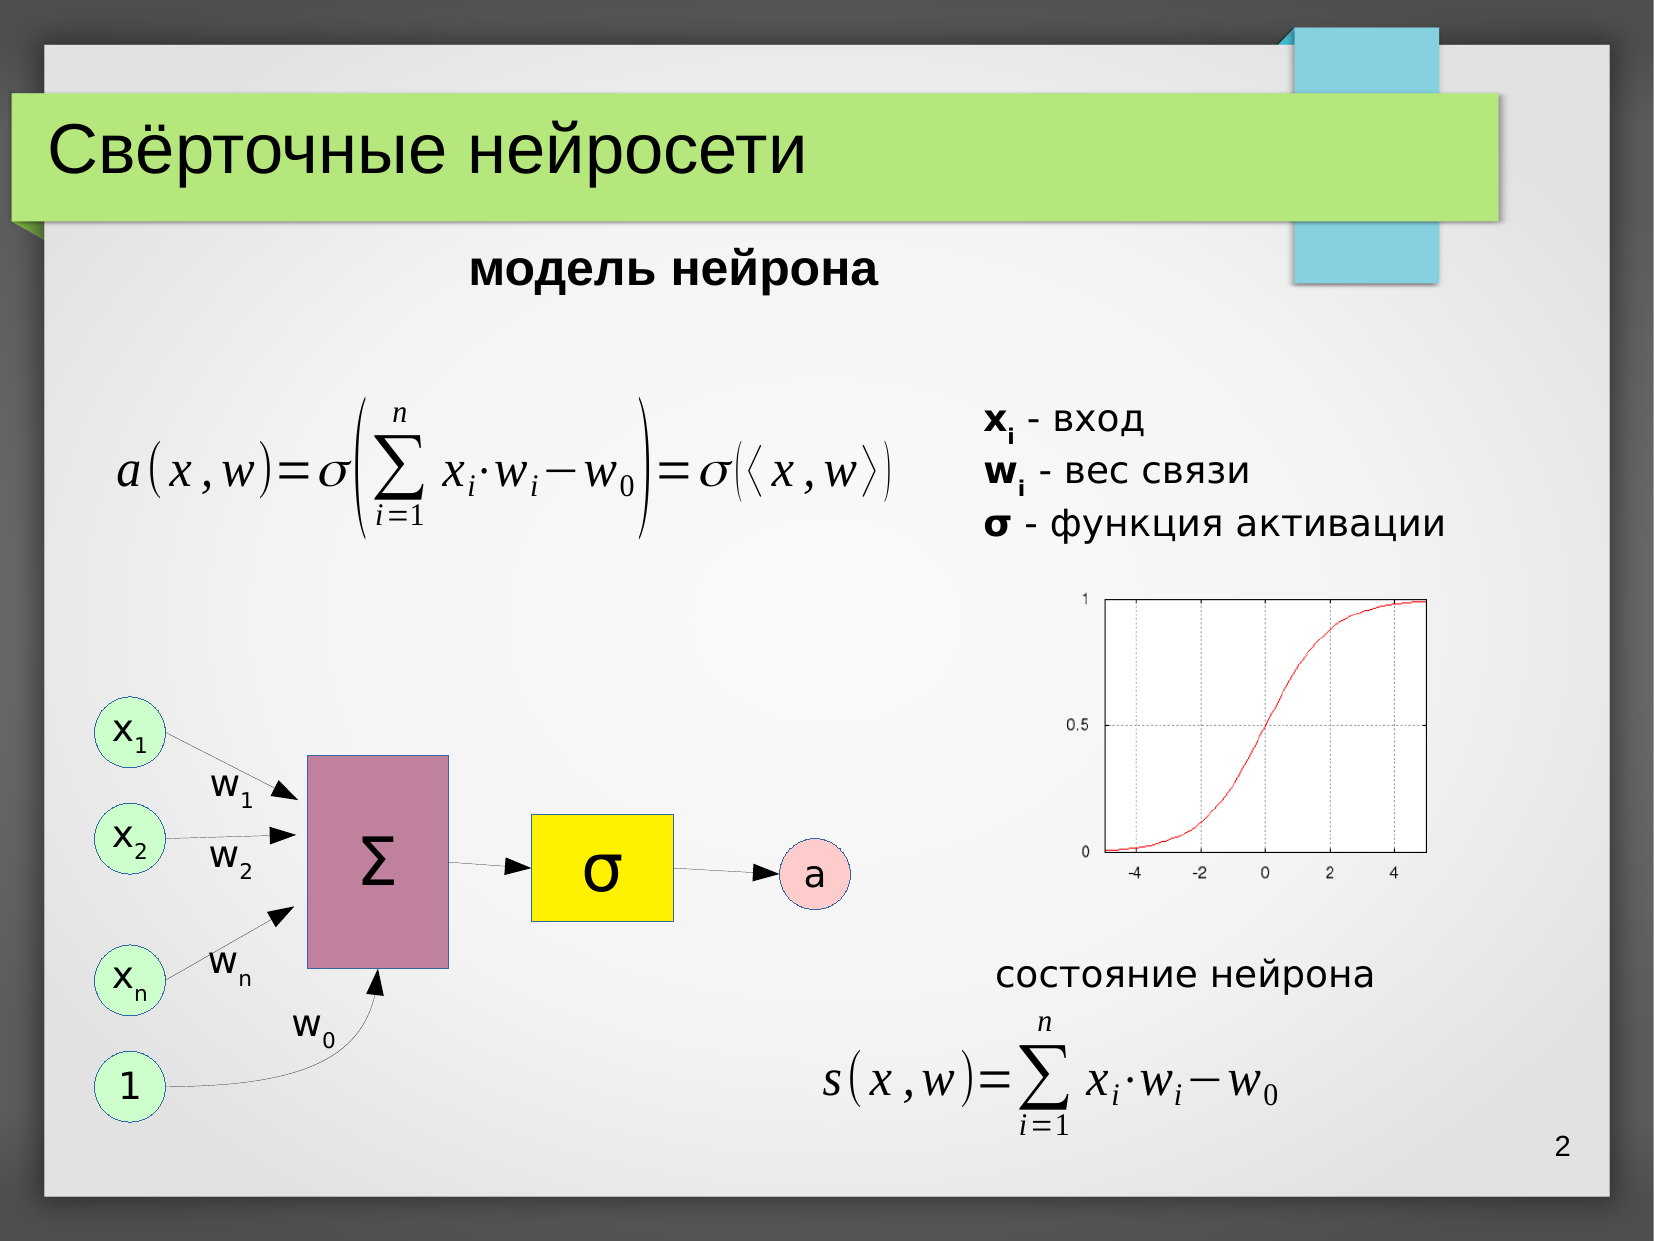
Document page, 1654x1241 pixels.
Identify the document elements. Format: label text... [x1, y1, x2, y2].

title Свёрточные нейросети [47, 109, 1501, 189]
subtitle модель нейрона [200, 236, 1146, 301]
text_box Σ [307, 755, 449, 969]
text_box a [779, 838, 851, 910]
picture [0, 0, 1654, 1241]
text_box 1 [94, 1051, 166, 1123]
chart [814, 1010, 1286, 1146]
chart [108, 394, 898, 544]
text_box σ [531, 814, 674, 922]
text_box состояние нейрона [980, 944, 1406, 1004]
text_box xn [94, 944, 166, 1016]
text_box x1 [94, 696, 166, 768]
text_box x2 [94, 803, 166, 875]
text_box xi - вход wi - вес связи σ - функция активации [968, 389, 1465, 553]
